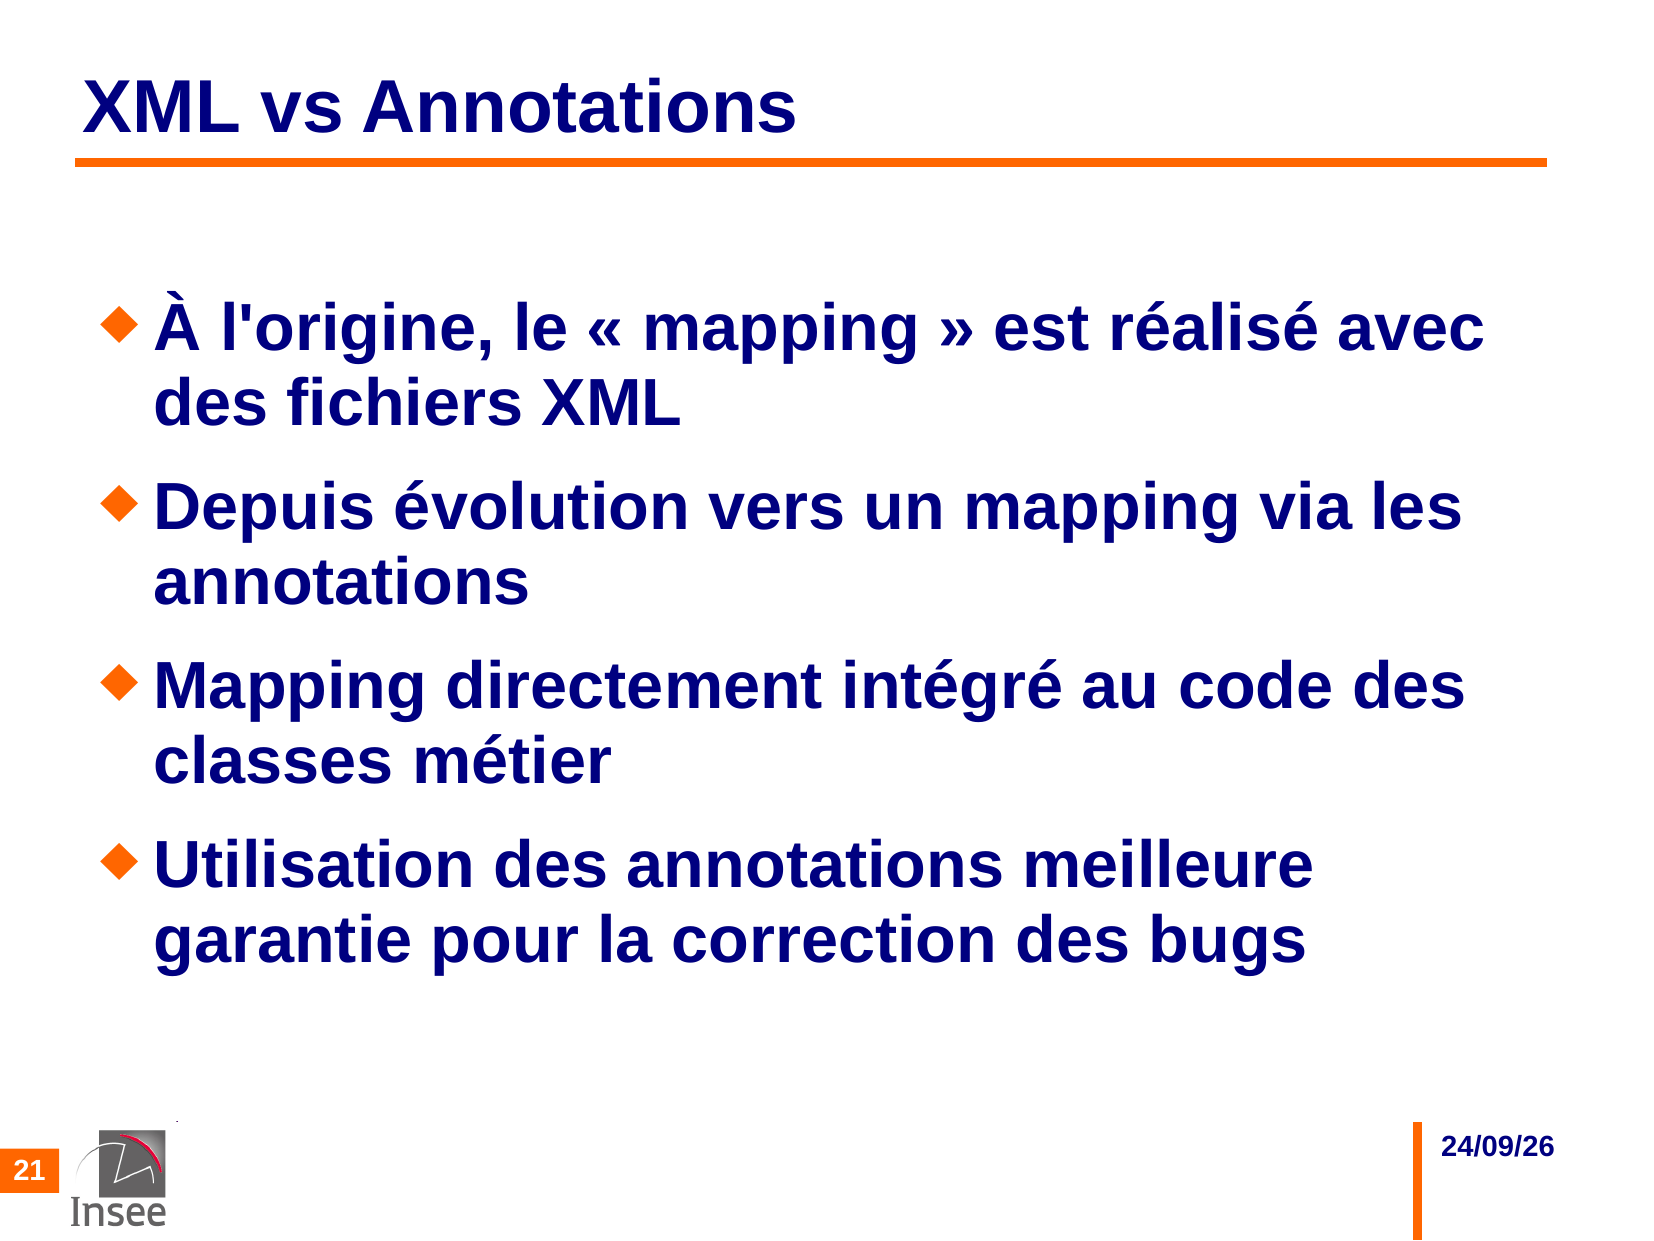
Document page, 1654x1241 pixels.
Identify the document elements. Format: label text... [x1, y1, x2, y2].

title XML vs Annotations [82, 49, 1619, 163]
picture [62, 1121, 178, 1241]
list À l'origine, le « mapping » est réalisé avec des fichiers XML Depuis évolution vers un mapping via les annotations Mapping directement intégré au code des classes métier Utilisation des annotations meilleure garantie pour la correction des bugs [82, 290, 1571, 1010]
